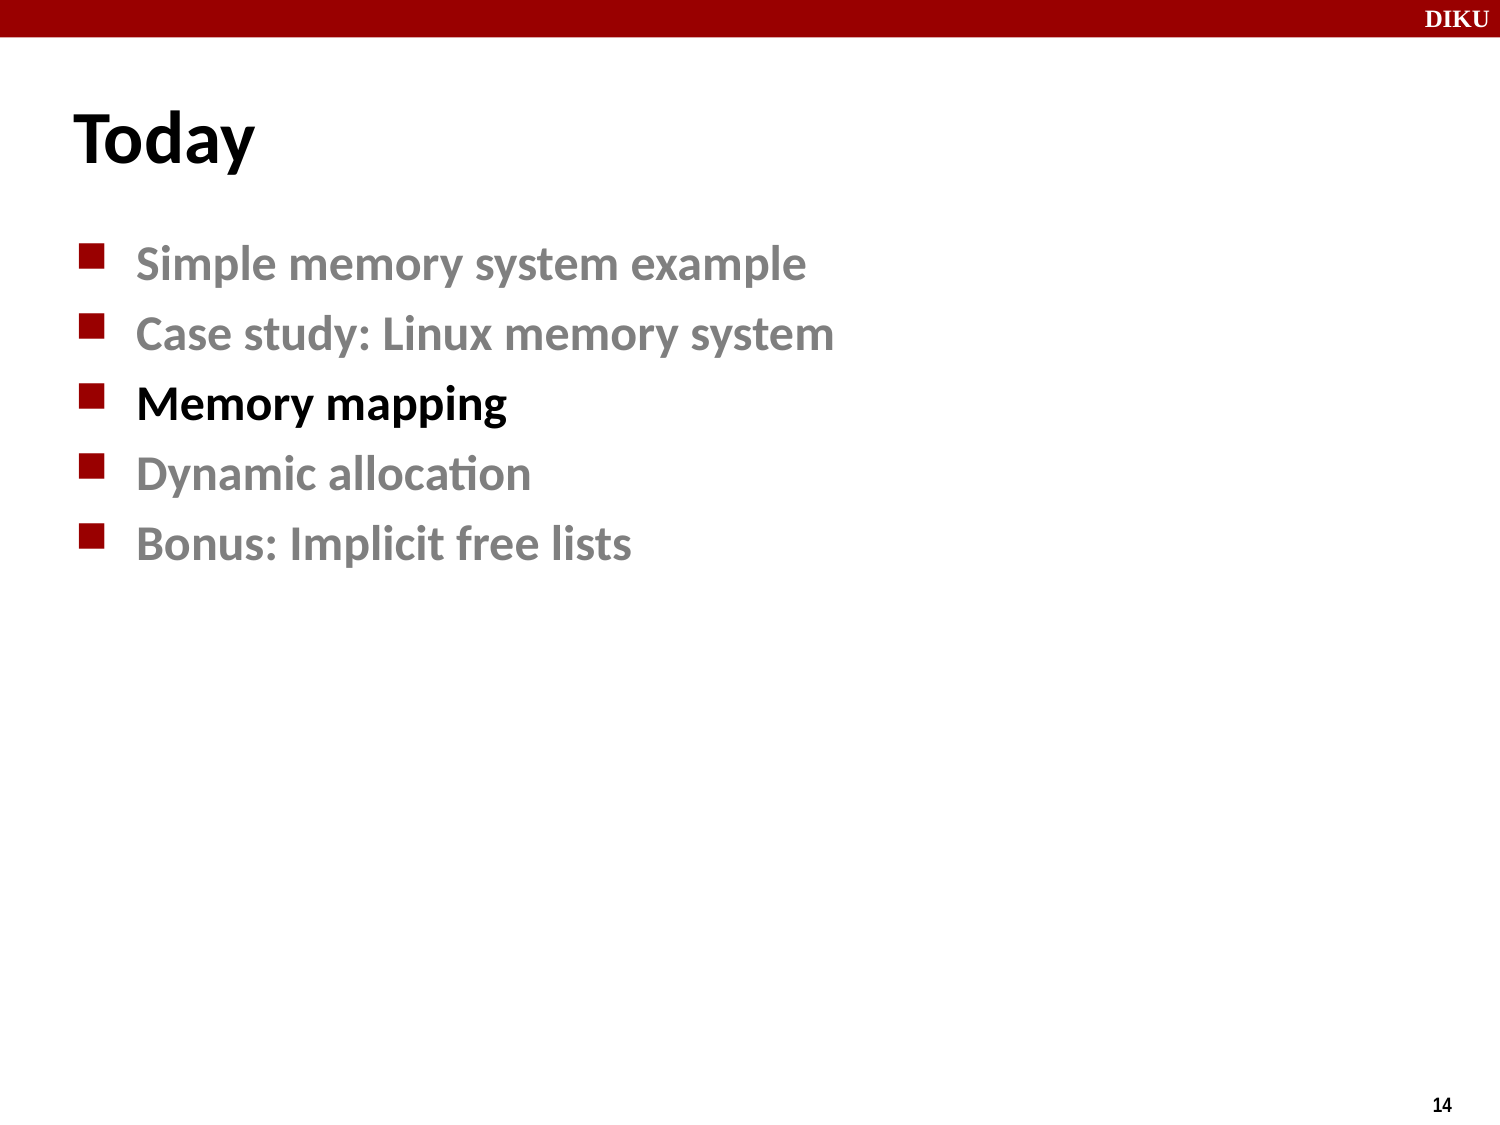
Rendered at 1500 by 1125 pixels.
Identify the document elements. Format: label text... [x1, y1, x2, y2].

text_box Simple memory system example Case study: Linux memory system Memory mapping Dynamic allocation Bonus: Implicit free lists [65, 223, 1361, 1039]
text_box Today [58, 71, 1304, 197]
